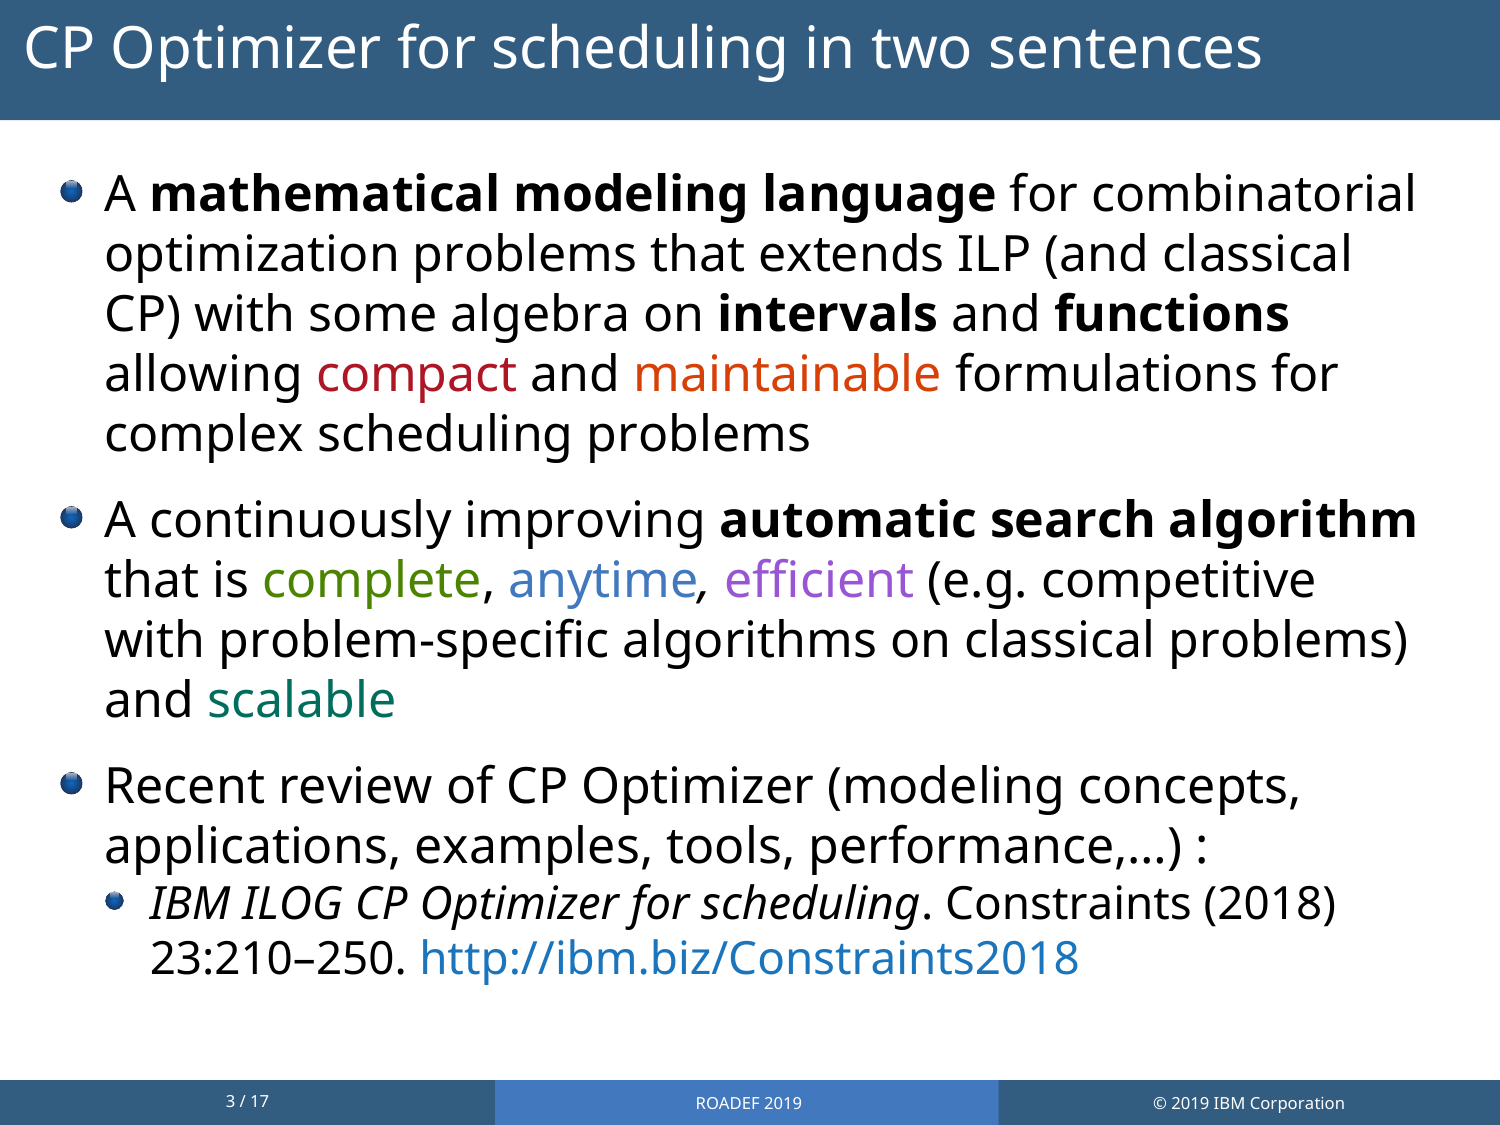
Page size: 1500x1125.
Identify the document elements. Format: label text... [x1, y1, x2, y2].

title CP Optimizer for scheduling in two sentences [0, 0, 1500, 121]
list A mathematical modeling language for combinatorial optimization problems that extends ILP (and classical CP) with some algebra on intervals and functions allowing compact and maintainable formulations for complex scheduling problems A continuously improving automatic search algorithm that is complete, anytime, efficient (e.g. competitive with problem-specific algorithms on classical problems) and scalable Recent review of CP Optimizer (modeling concepts, applications, examples, tools, performance,…) : IBM ILOG CP Optimizer for scheduling. Constraints (2018) 23:210–250. http://ibm.biz/Constraints2018 [45, 153, 1441, 1046]
